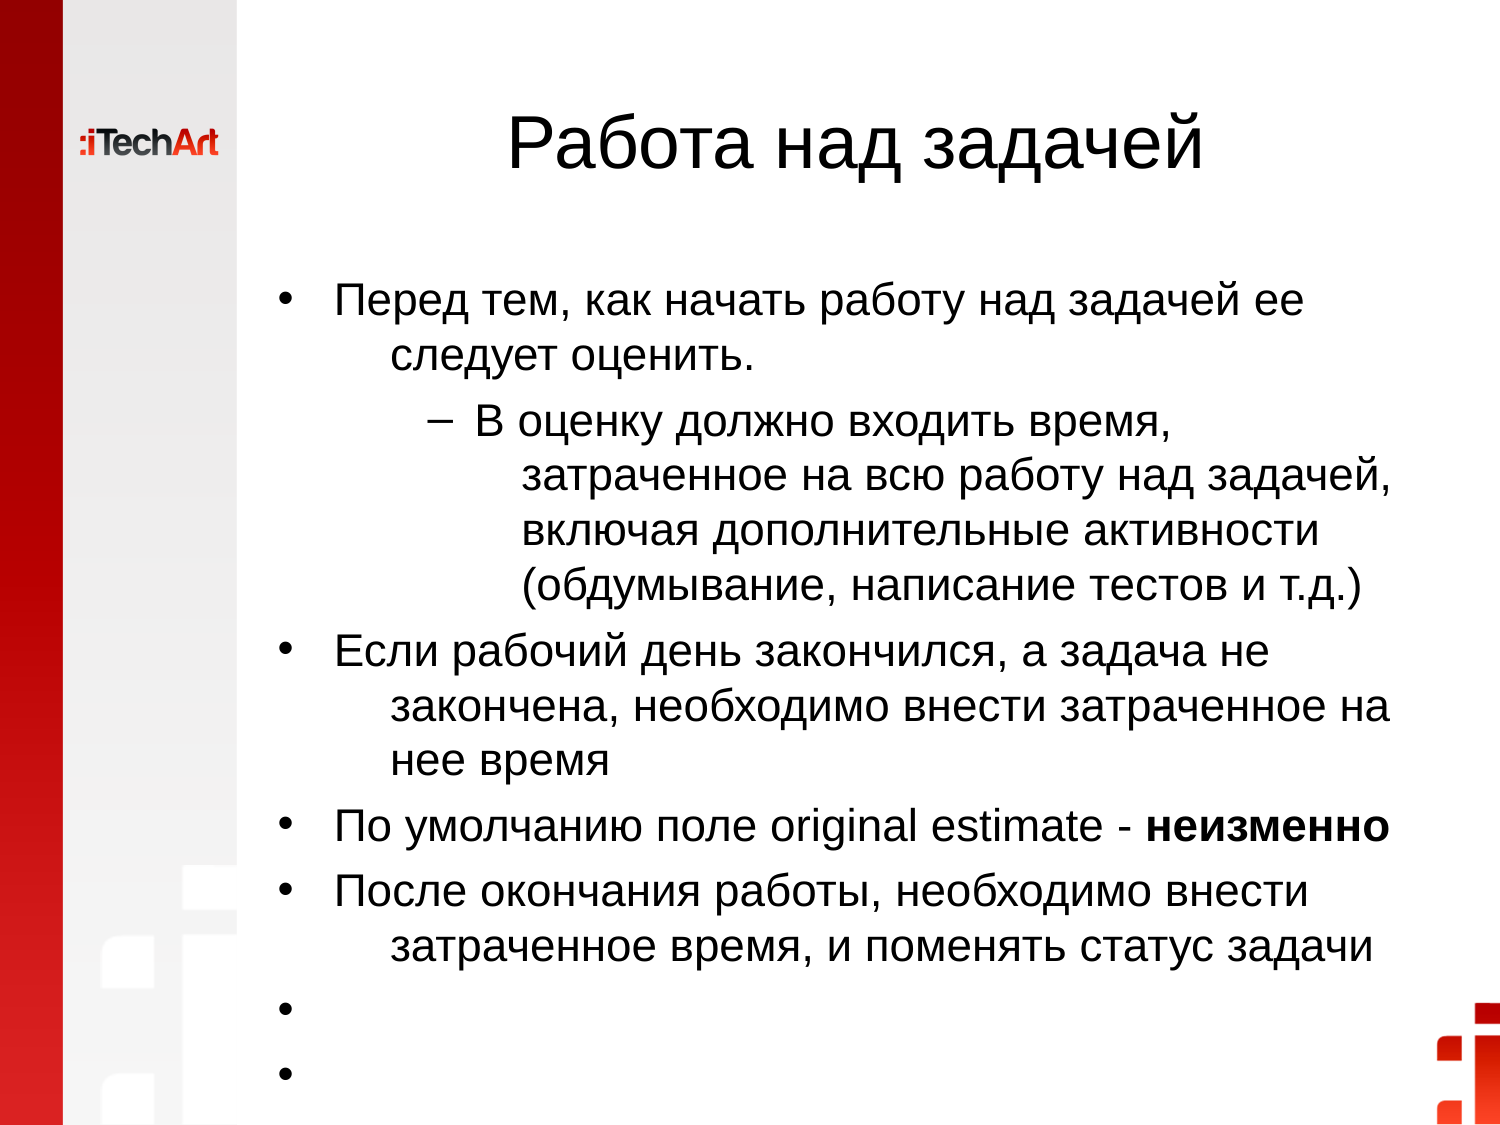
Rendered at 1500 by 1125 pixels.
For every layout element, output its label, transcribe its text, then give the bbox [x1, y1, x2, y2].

title Работа над задачей [262, 45, 1450, 233]
picture [0, 0, 1500, 1125]
list Перед тем, как начать работу над задачей ее следует оценить. В оценку должно входить время, затраченное на всю работу над задачей, включая дополнительные активности (обдумывание, написание тестов и т.д.) Если рабочий день закончился, а задача не закончена, необходимо внести затраченное на нее время По умолчанию поле original estimate - неизменно После окончания работы, необходимо внести затраченное время, и поменять статус задачи [262, 262, 1450, 1005]
